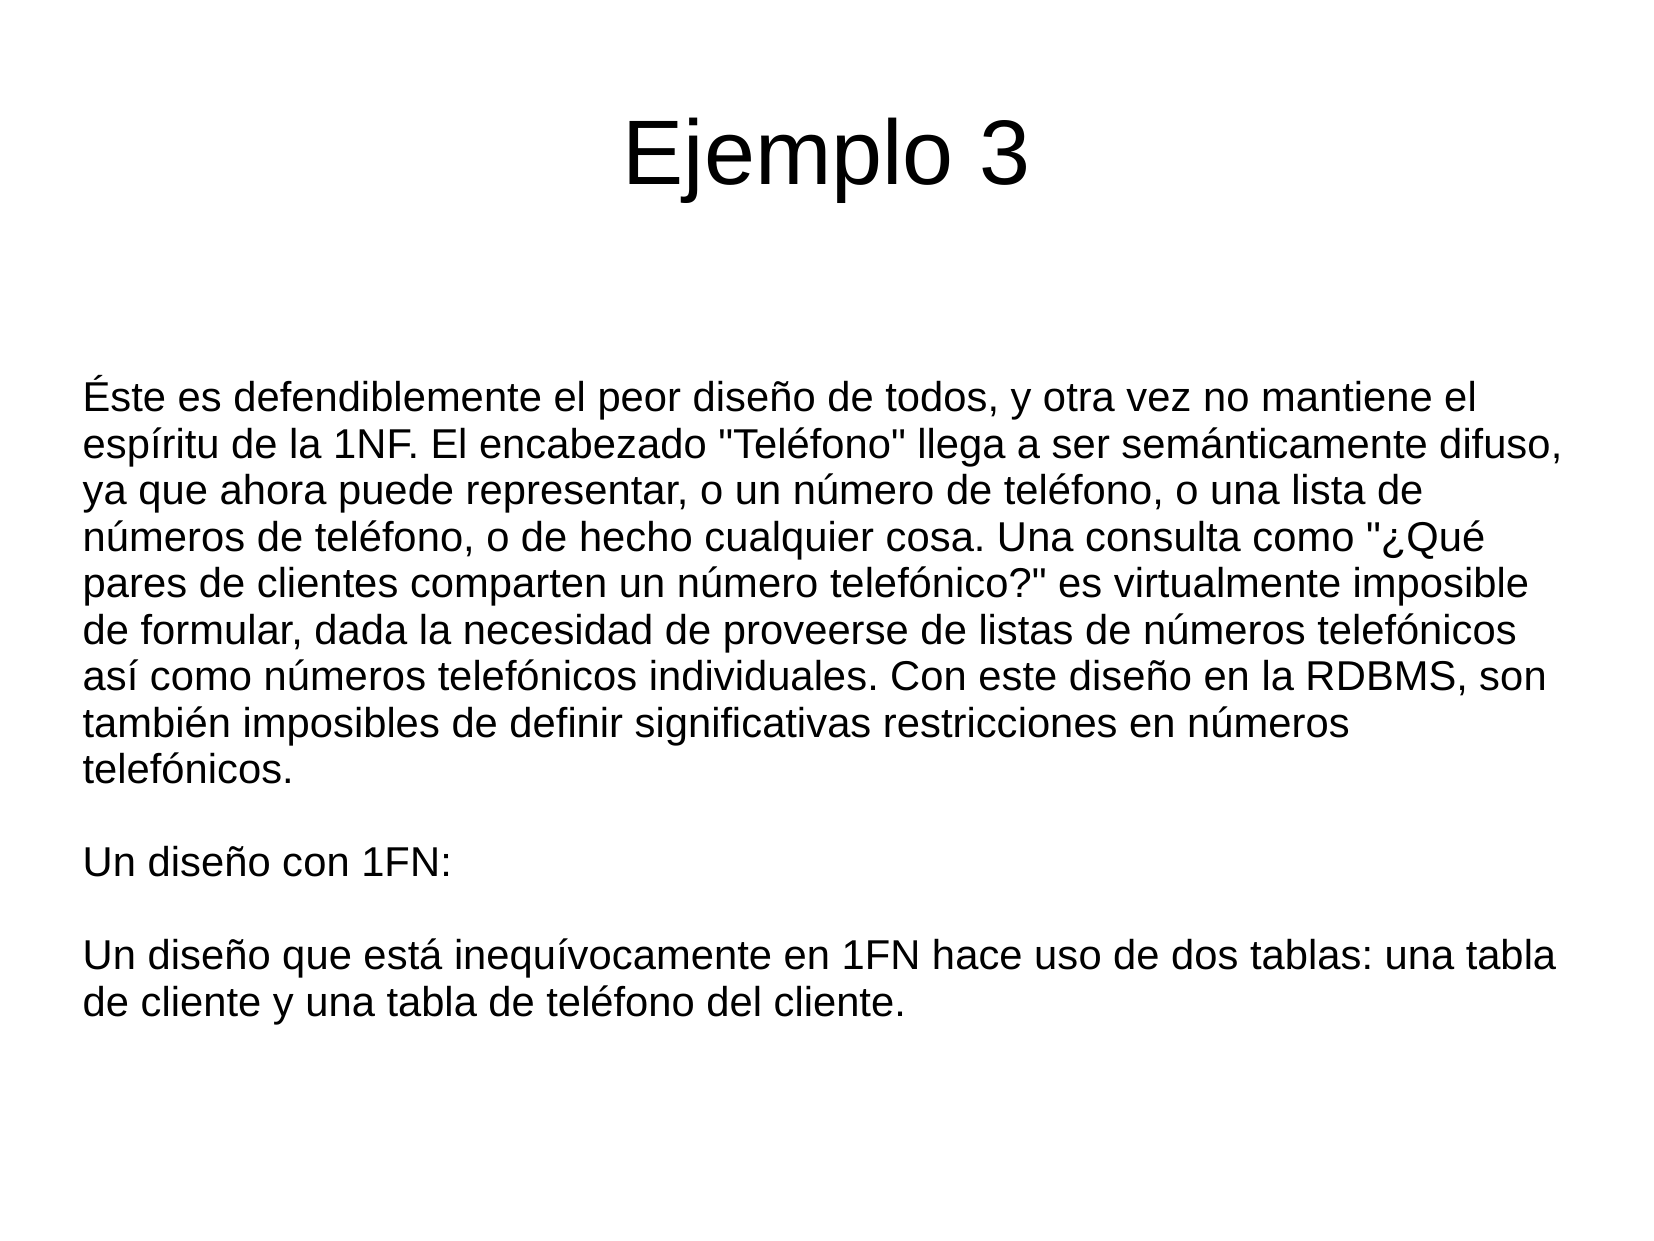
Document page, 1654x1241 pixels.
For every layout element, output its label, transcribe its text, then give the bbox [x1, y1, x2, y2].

title Ejemplo 3 [82, 49, 1571, 257]
subtitle Éste es defendiblemente el peor diseño de todos, y otra vez no mantiene el espíritu de la 1NF. El encabezado "Teléfono" llega a ser semánticamente difuso, ya que ahora puede representar, o un número de teléfono, o una lista de números de teléfono, o de hecho cualquier cosa. Una consulta como "¿Qué pares de clientes comparten un número telefónico?" es virtualmente imposible de formular, dada la necesidad de proveerse de listas de números telefónicos así como números telefónicos individuales. Con este diseño en la RDBMS, son también imposibles de definir significativas restricciones en números telefónicos. Un diseño con 1FN: Un diseño que está inequívocamente en 1FN hace uso de dos tablas: una tabla de cliente y una tabla de teléfono del cliente. [82, 290, 1571, 1109]
